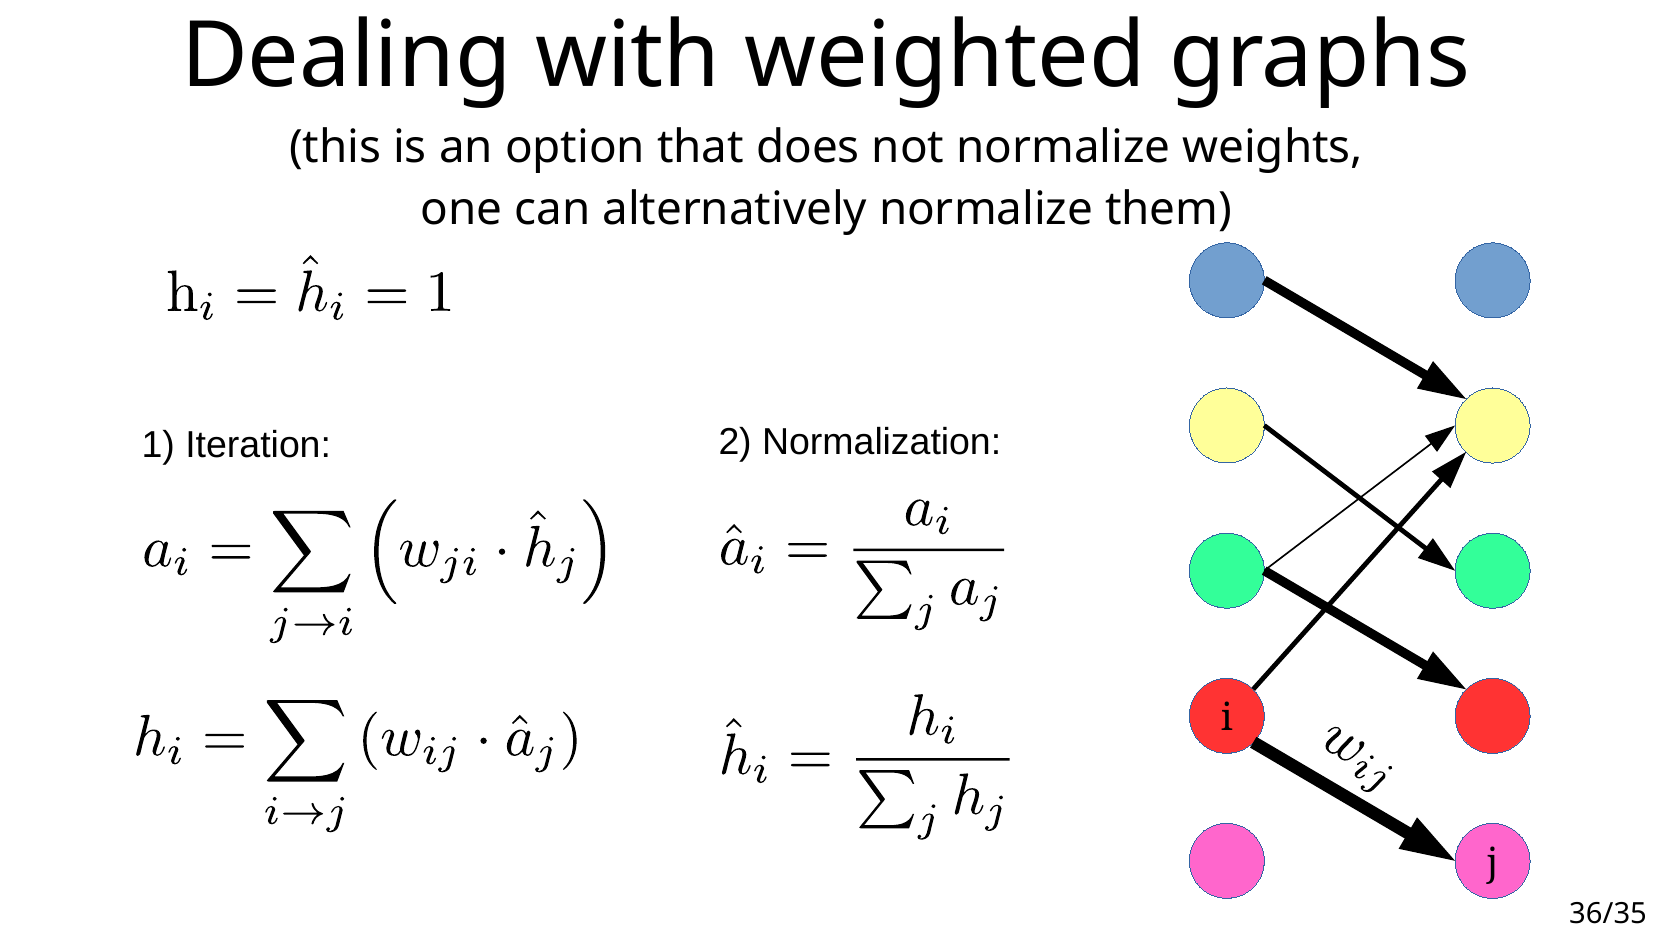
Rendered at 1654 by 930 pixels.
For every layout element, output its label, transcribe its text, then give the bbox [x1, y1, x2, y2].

text_box 1) Iteration: [126, 416, 347, 473]
text_box 2) Normalization: [703, 412, 1017, 470]
text_box j [1455, 823, 1531, 899]
text_box [1189, 242, 1265, 318]
text_box [1189, 533, 1265, 609]
text_box [142, 499, 616, 644]
text_box [718, 694, 1010, 840]
text_box [132, 694, 583, 833]
text_box i [1189, 678, 1265, 754]
text_box [1455, 387, 1531, 464]
text_box [1309, 723, 1400, 800]
text_box [1189, 823, 1265, 899]
text_box [1455, 533, 1531, 609]
text_box [166, 255, 455, 321]
text_box [1455, 242, 1531, 318]
text_box [718, 499, 1005, 631]
text_box [1189, 387, 1265, 463]
title Dealing with weighted graphs (this is an option that does not normalize weights, one can alternatively normalize them) [0, 0, 1653, 242]
text_box [1455, 678, 1531, 754]
